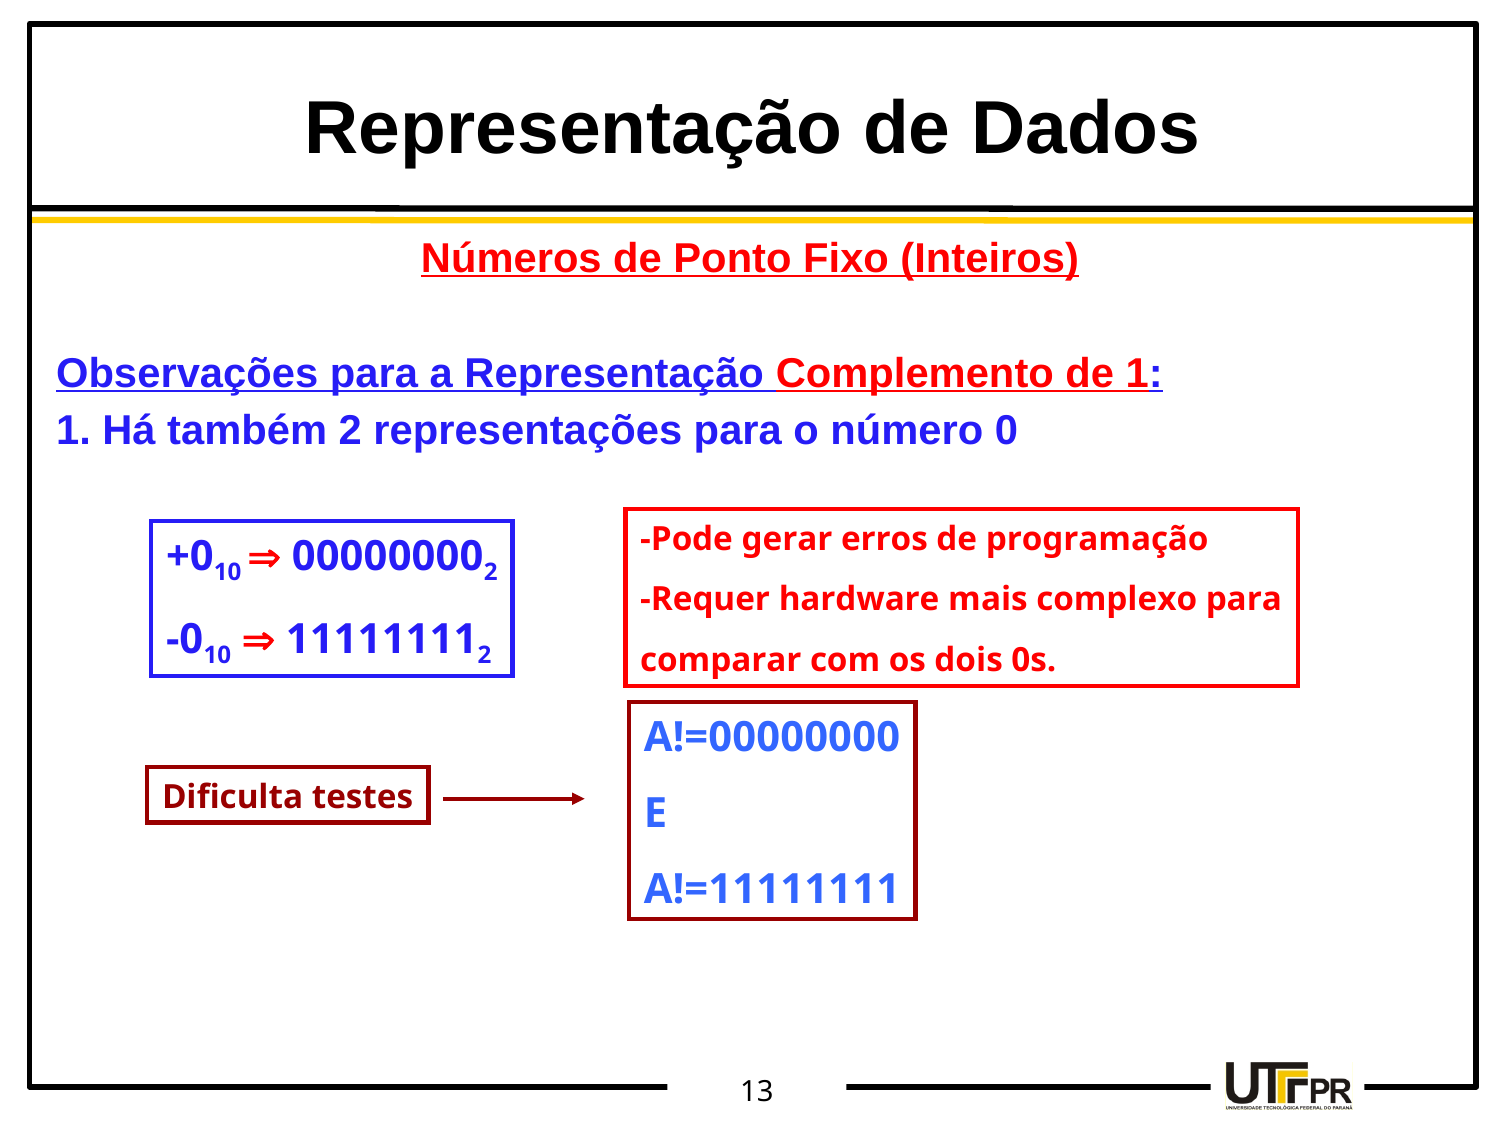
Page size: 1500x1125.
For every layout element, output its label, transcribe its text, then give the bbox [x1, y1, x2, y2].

text_box -Pode gerar erros de programação -Requer hardware mais complexo para comparar com os dois 0s. [625, 509, 1298, 686]
list Números de Ponto Fixo (Inteiros) Observações para a Representação Complemento de 1: 1. Há também 2 representações para o número 0 [41, 231, 1459, 1001]
text_box +010  000000002 -010  111111112 [151, 520, 513, 677]
title Representação de Dados [29, 85, 1477, 180]
picture [1225, 1062, 1353, 1110]
text_box Dificulta testes [147, 767, 429, 823]
text_box A!=00000000 E A!=11111111 [628, 701, 916, 920]
